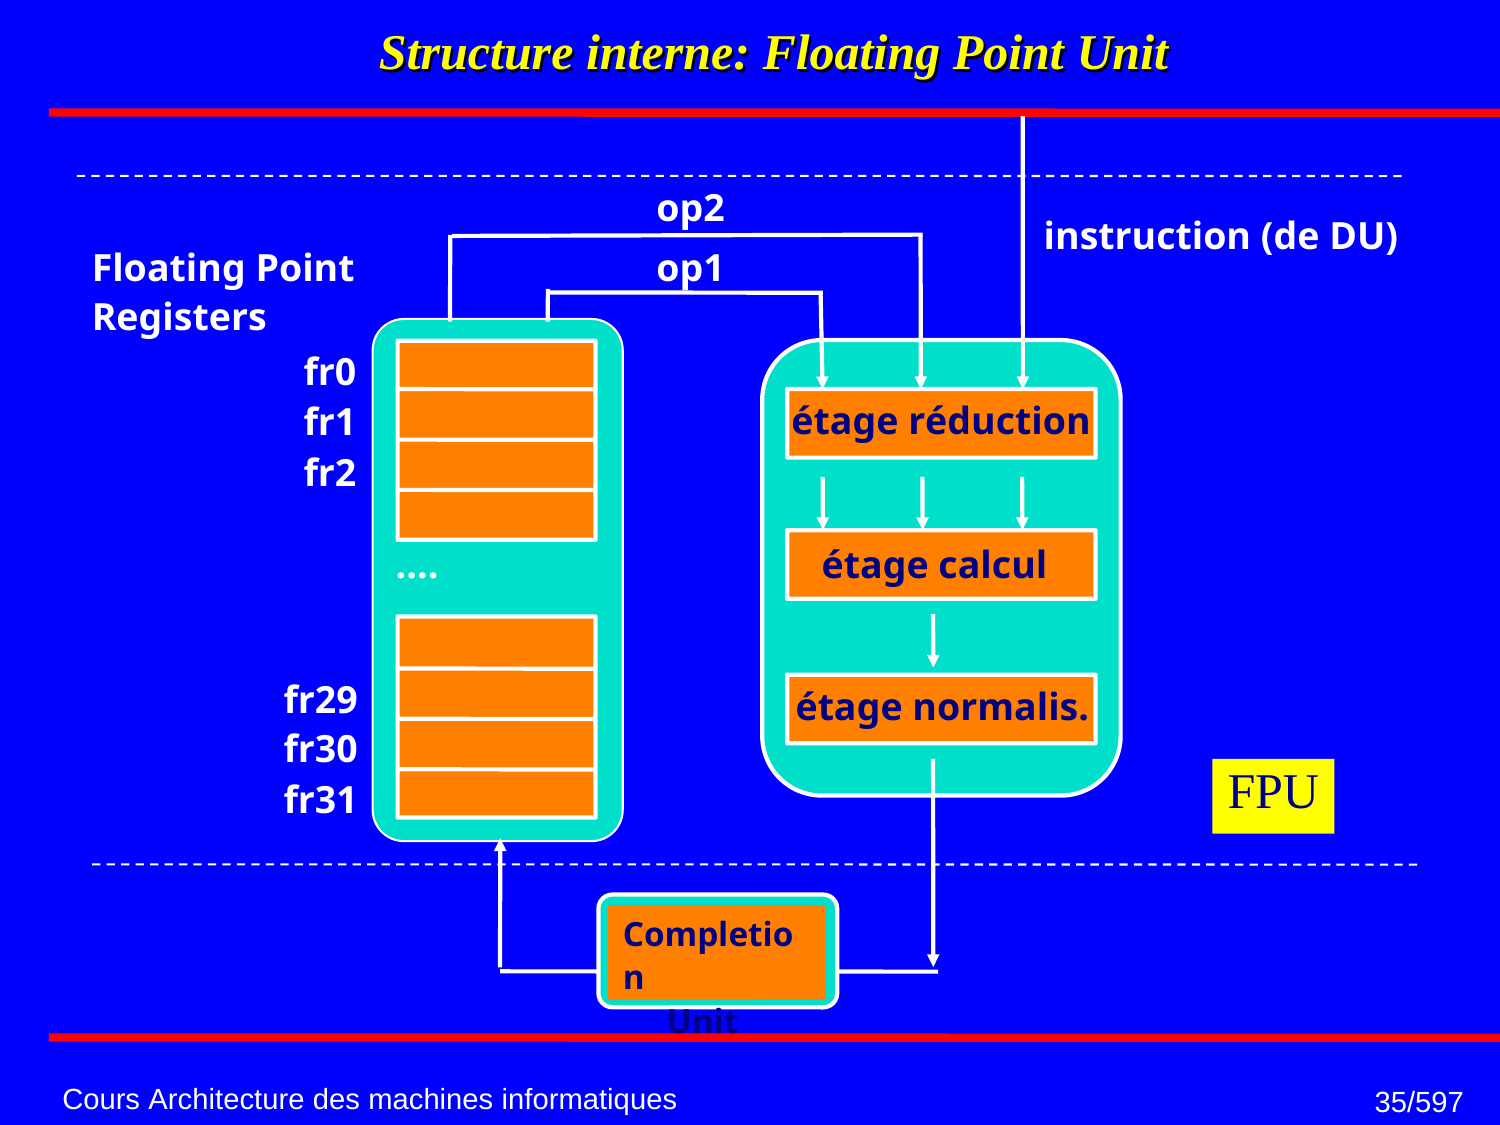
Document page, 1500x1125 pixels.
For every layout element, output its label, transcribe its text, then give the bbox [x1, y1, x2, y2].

text_box .... [341, 532, 454, 596]
text_box fr29 fr30 fr31 [268, 667, 374, 833]
text_box fr0 fr1 fr2 [288, 340, 372, 505]
text_box Floating Point Registers [77, 235, 371, 350]
text_box [824, 340, 920, 389]
text_box étage normalis. [780, 674, 1105, 738]
text_box op1 [641, 239, 741, 299]
title Structure interne: Floating Point Unit [141, 15, 1406, 88]
text_box [922, 340, 1022, 389]
text_box [372, 318, 623, 842]
text_box FPU [1212, 758, 1335, 827]
text_box [762, 340, 1121, 796]
text_box Completion Unit [608, 905, 826, 1051]
text_box étage réduction [776, 389, 1107, 452]
text_box [598, 894, 838, 1007]
text_box étage calcul [806, 532, 1063, 596]
text_box op2 [641, 175, 741, 239]
text_box instruction (de DU) [1028, 204, 1414, 268]
text_box [1212, 827, 1335, 834]
